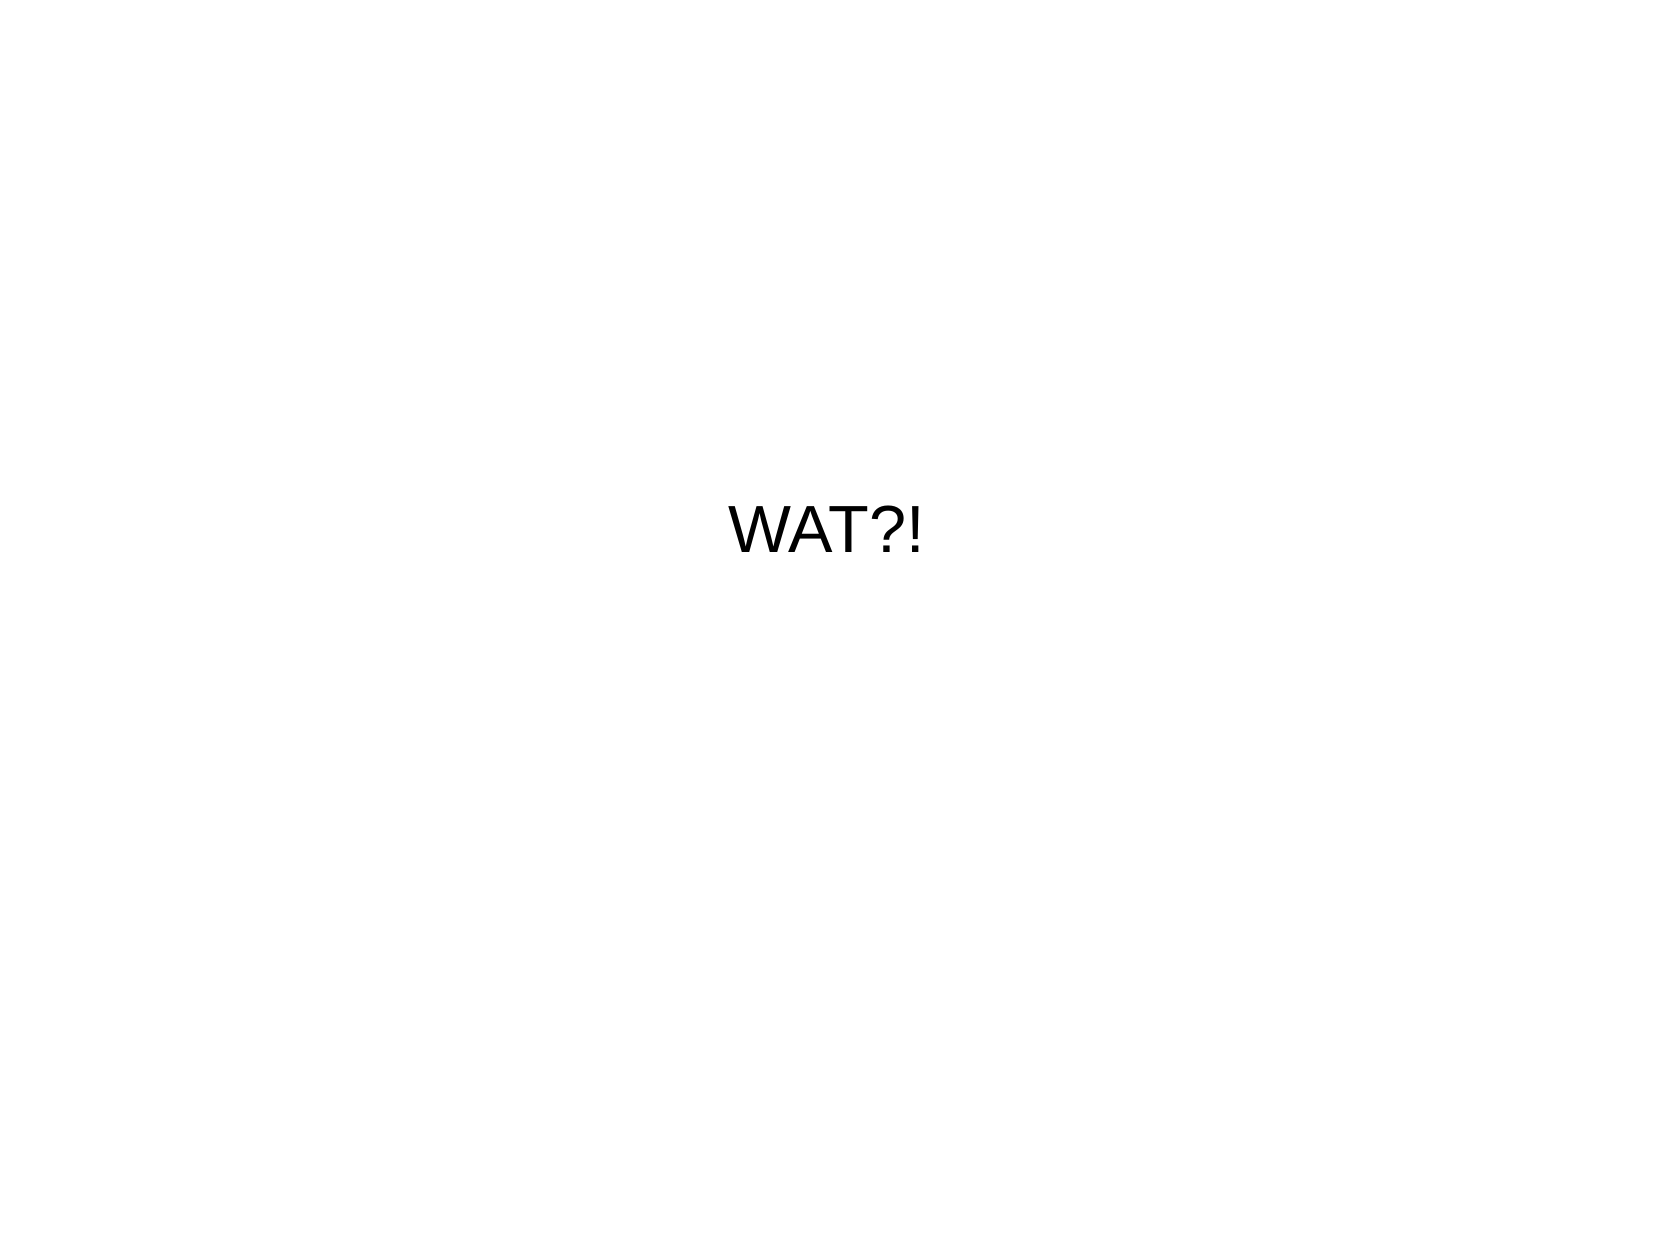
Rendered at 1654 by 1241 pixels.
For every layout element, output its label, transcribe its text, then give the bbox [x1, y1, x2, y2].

subtitle WAT?! [82, 49, 1571, 1010]
